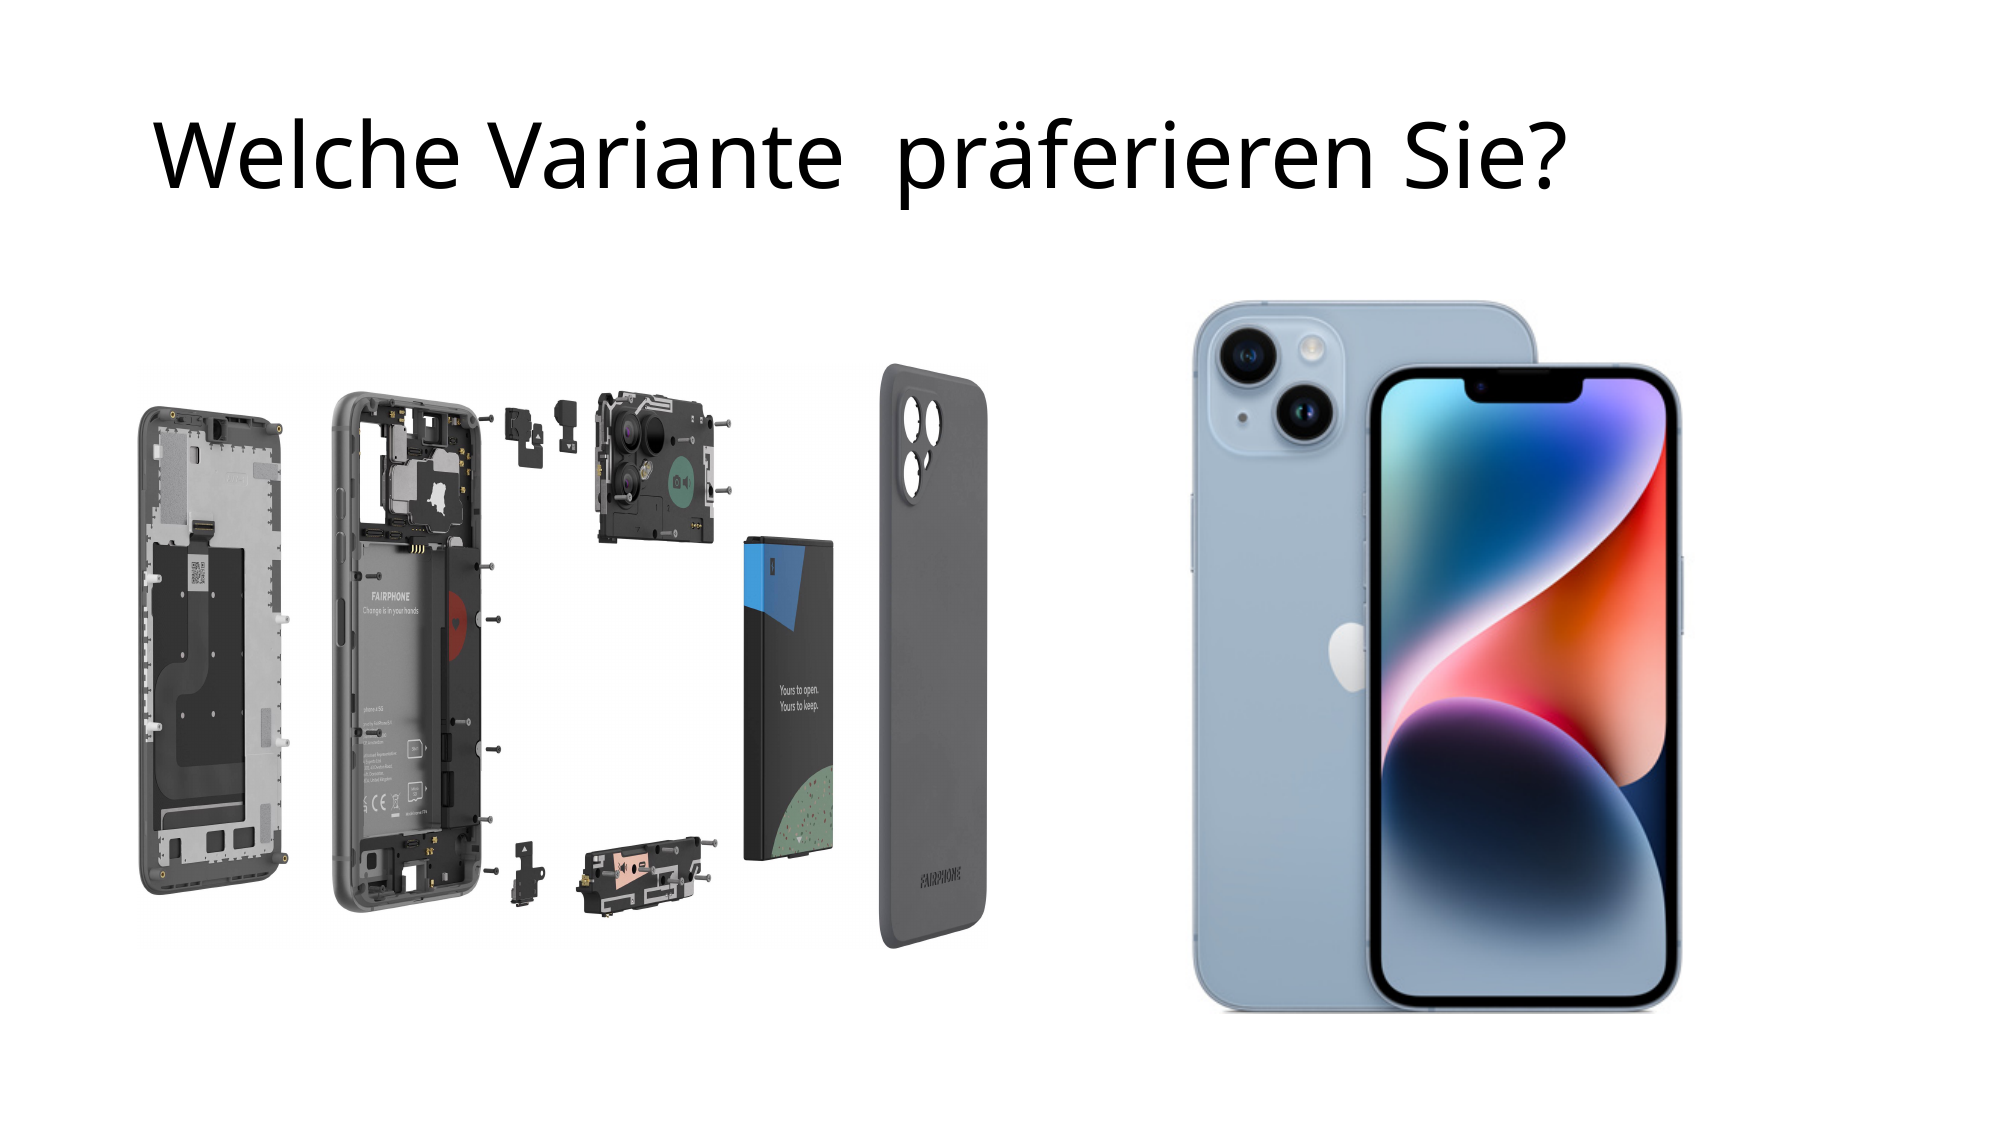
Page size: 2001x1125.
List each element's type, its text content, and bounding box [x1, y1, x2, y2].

picture [1053, 299, 1822, 1014]
title Welche Variante präferieren Sie? [137, 49, 1863, 268]
picture [137, 363, 988, 949]
